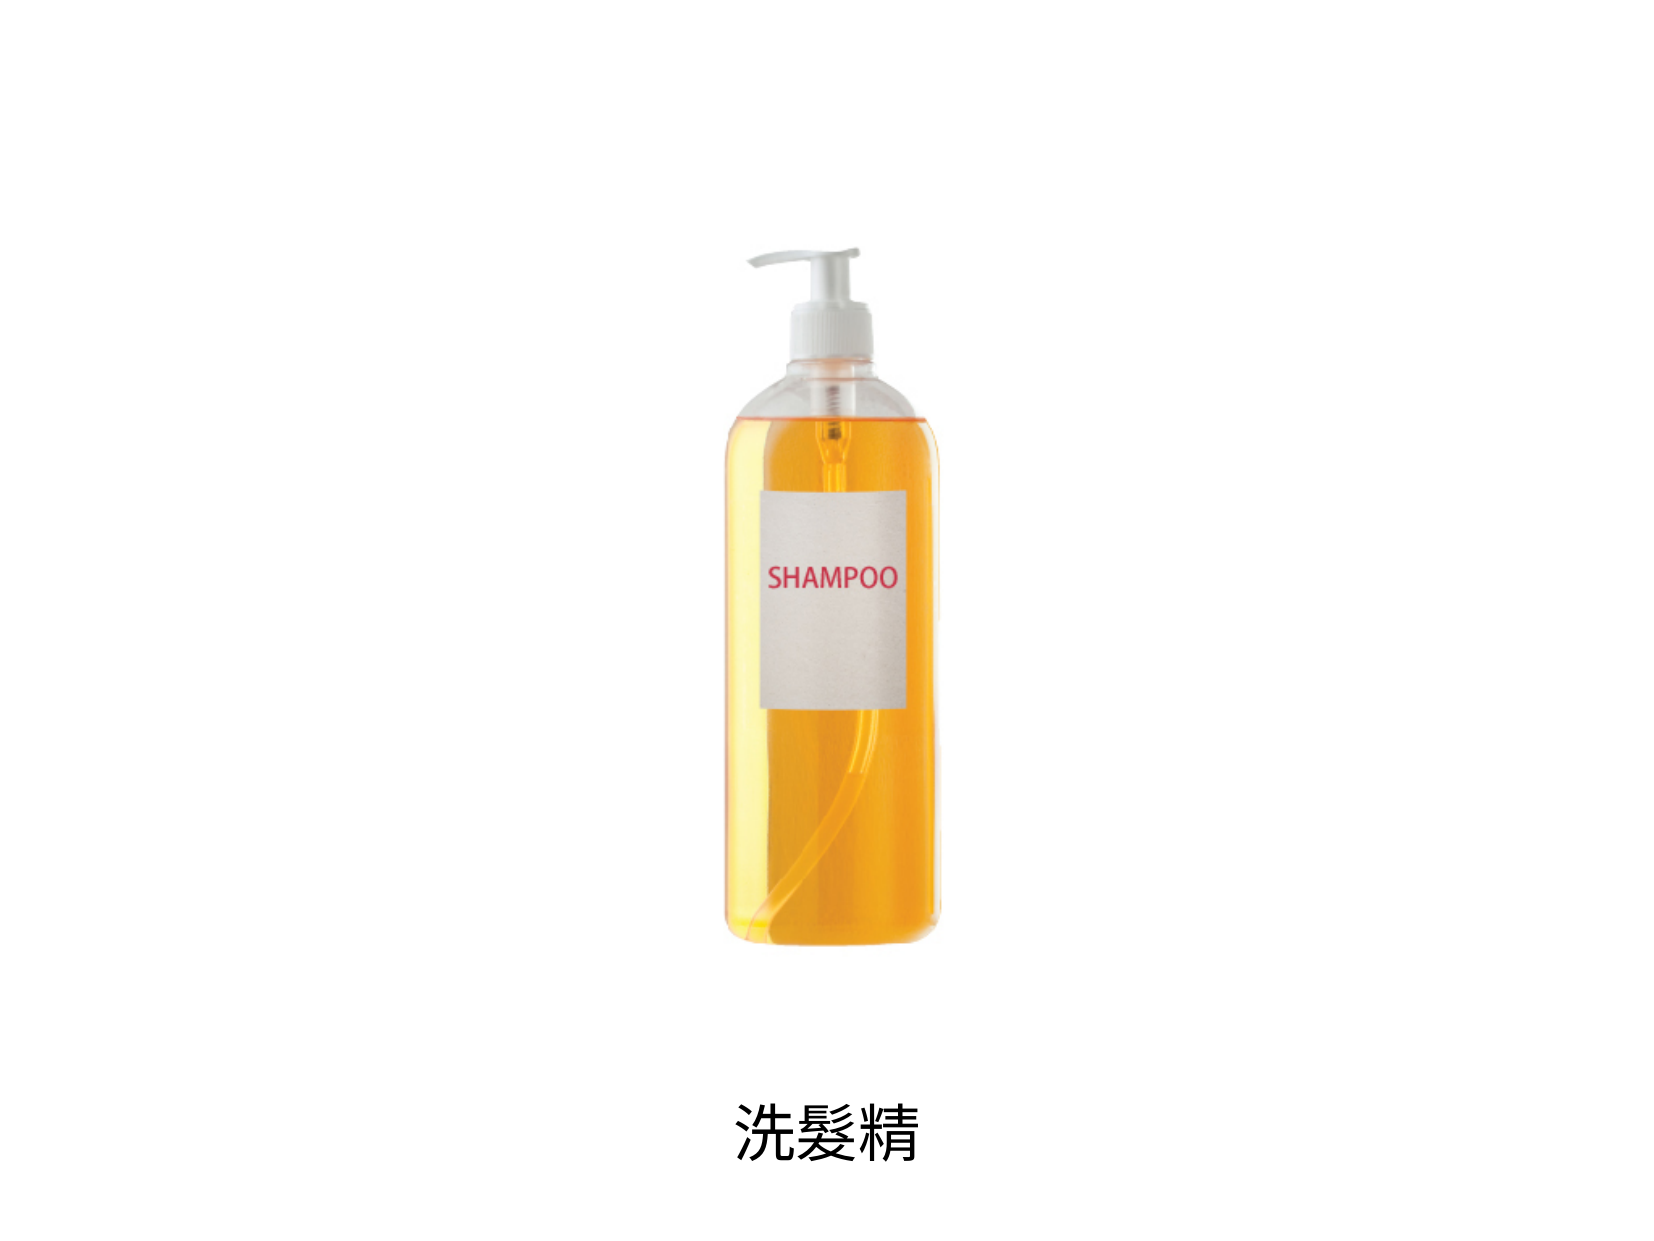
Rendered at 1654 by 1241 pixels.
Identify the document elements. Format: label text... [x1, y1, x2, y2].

title 洗髮精 [82, 1025, 1571, 1233]
picture [0, 0, 1654, 1241]
